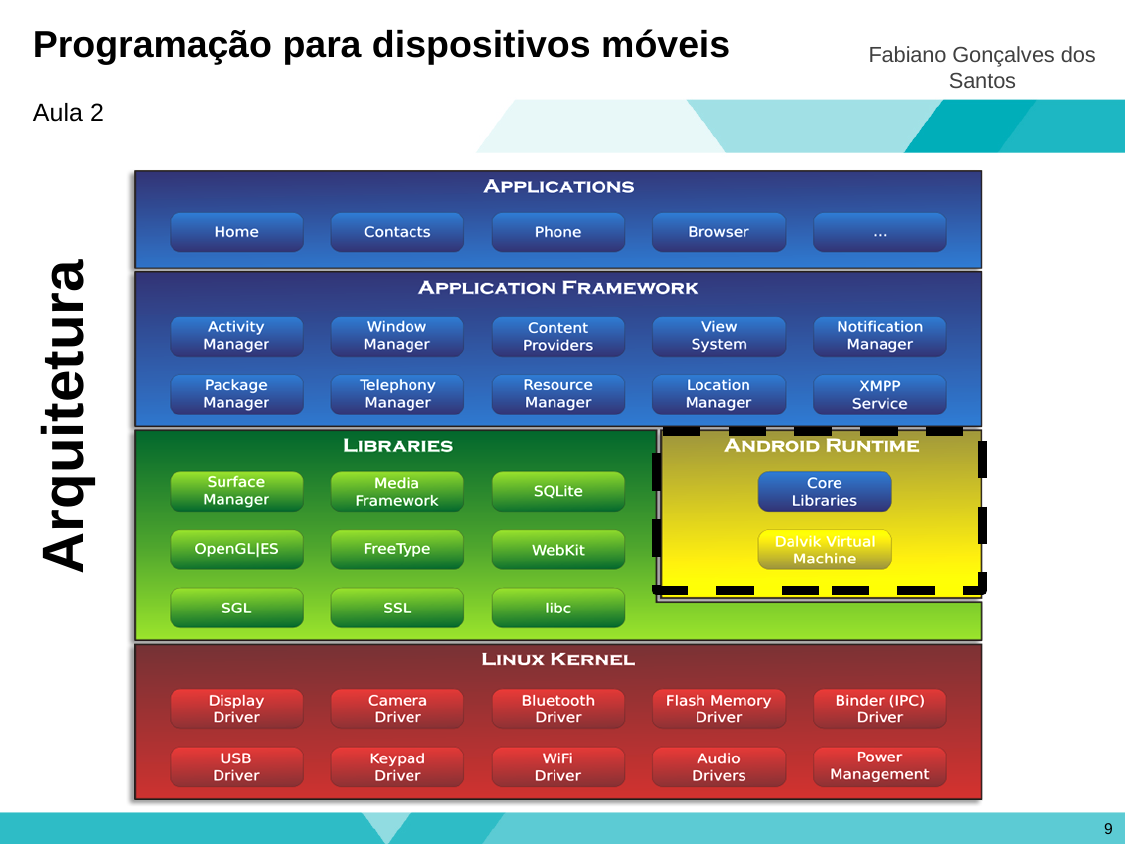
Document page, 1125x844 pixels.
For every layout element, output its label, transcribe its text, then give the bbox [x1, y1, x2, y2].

title Programação para dispositivos móveis [18, 18, 840, 88]
list Aula 2 [18, 88, 389, 140]
list Fabiano Gonçalves dos Santos [839, 33, 1125, 89]
text_box Arquitetura [18, 244, 103, 589]
slide_number <número> [1069, 812, 1125, 844]
picture [0, 0, 1125, 844]
